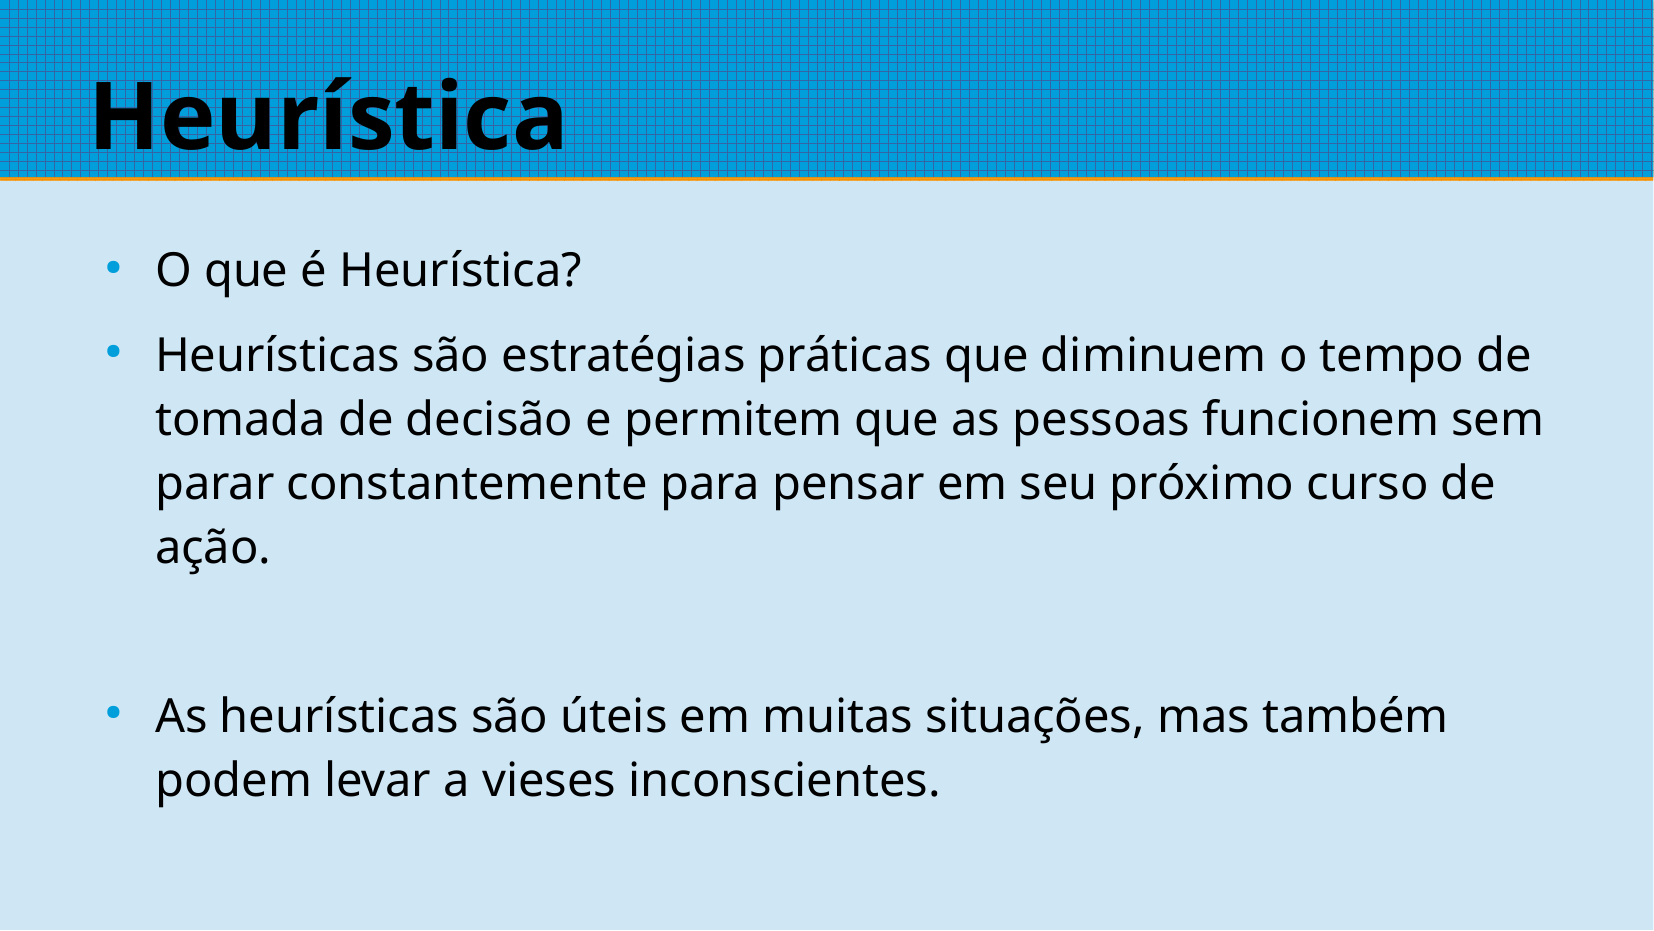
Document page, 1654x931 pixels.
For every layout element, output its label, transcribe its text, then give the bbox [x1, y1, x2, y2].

title Heurística [88, 14, 1565, 178]
list O que é Heurística? Heurísticas são estratégias práticas que diminuem o tempo de tomada de decisão e permitem que as pessoas funcionem sem parar constantemente para pensar em seu próximo curso de ação. As heurísticas são úteis em muitas situações, mas também podem levar a vieses inconscientes. [88, 236, 1565, 813]
